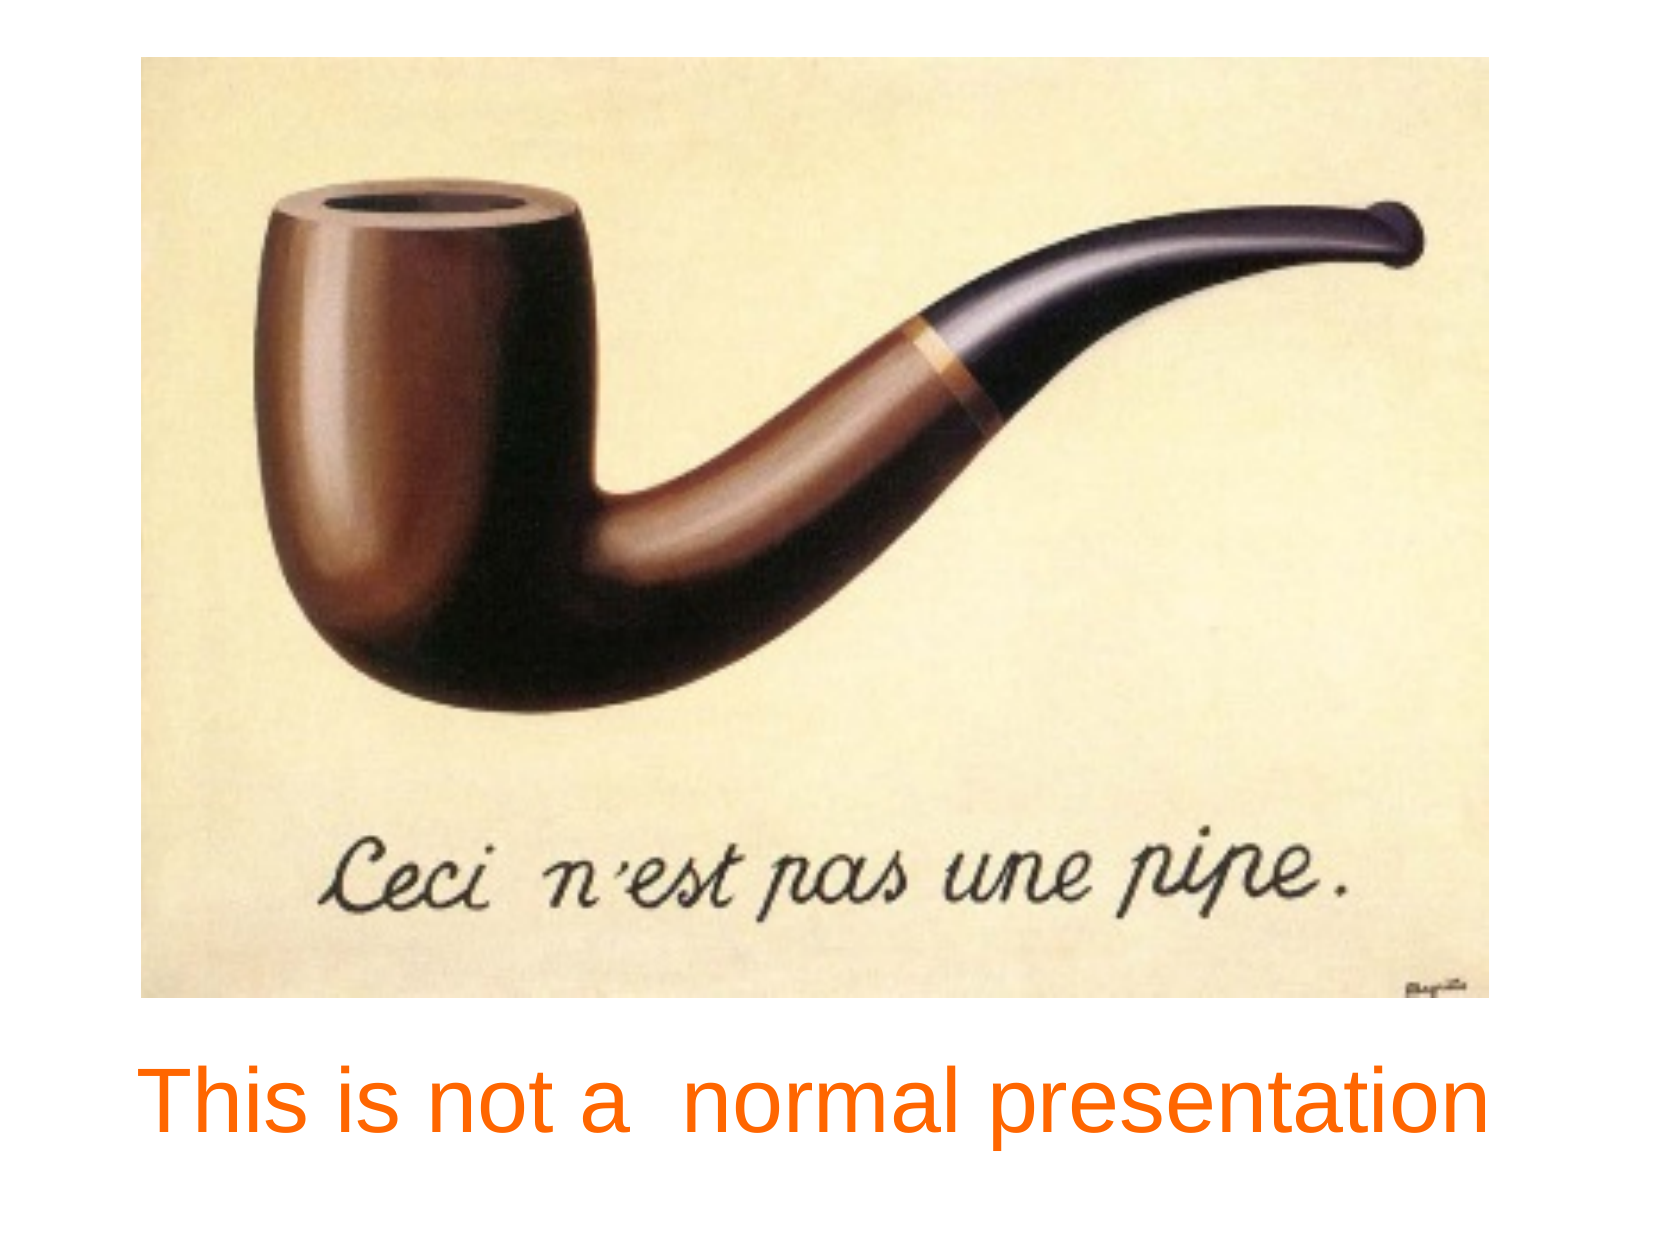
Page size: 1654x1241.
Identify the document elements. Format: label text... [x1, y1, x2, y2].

picture [141, 57, 1489, 998]
title This is not a normal presentation [70, 997, 1560, 1205]
